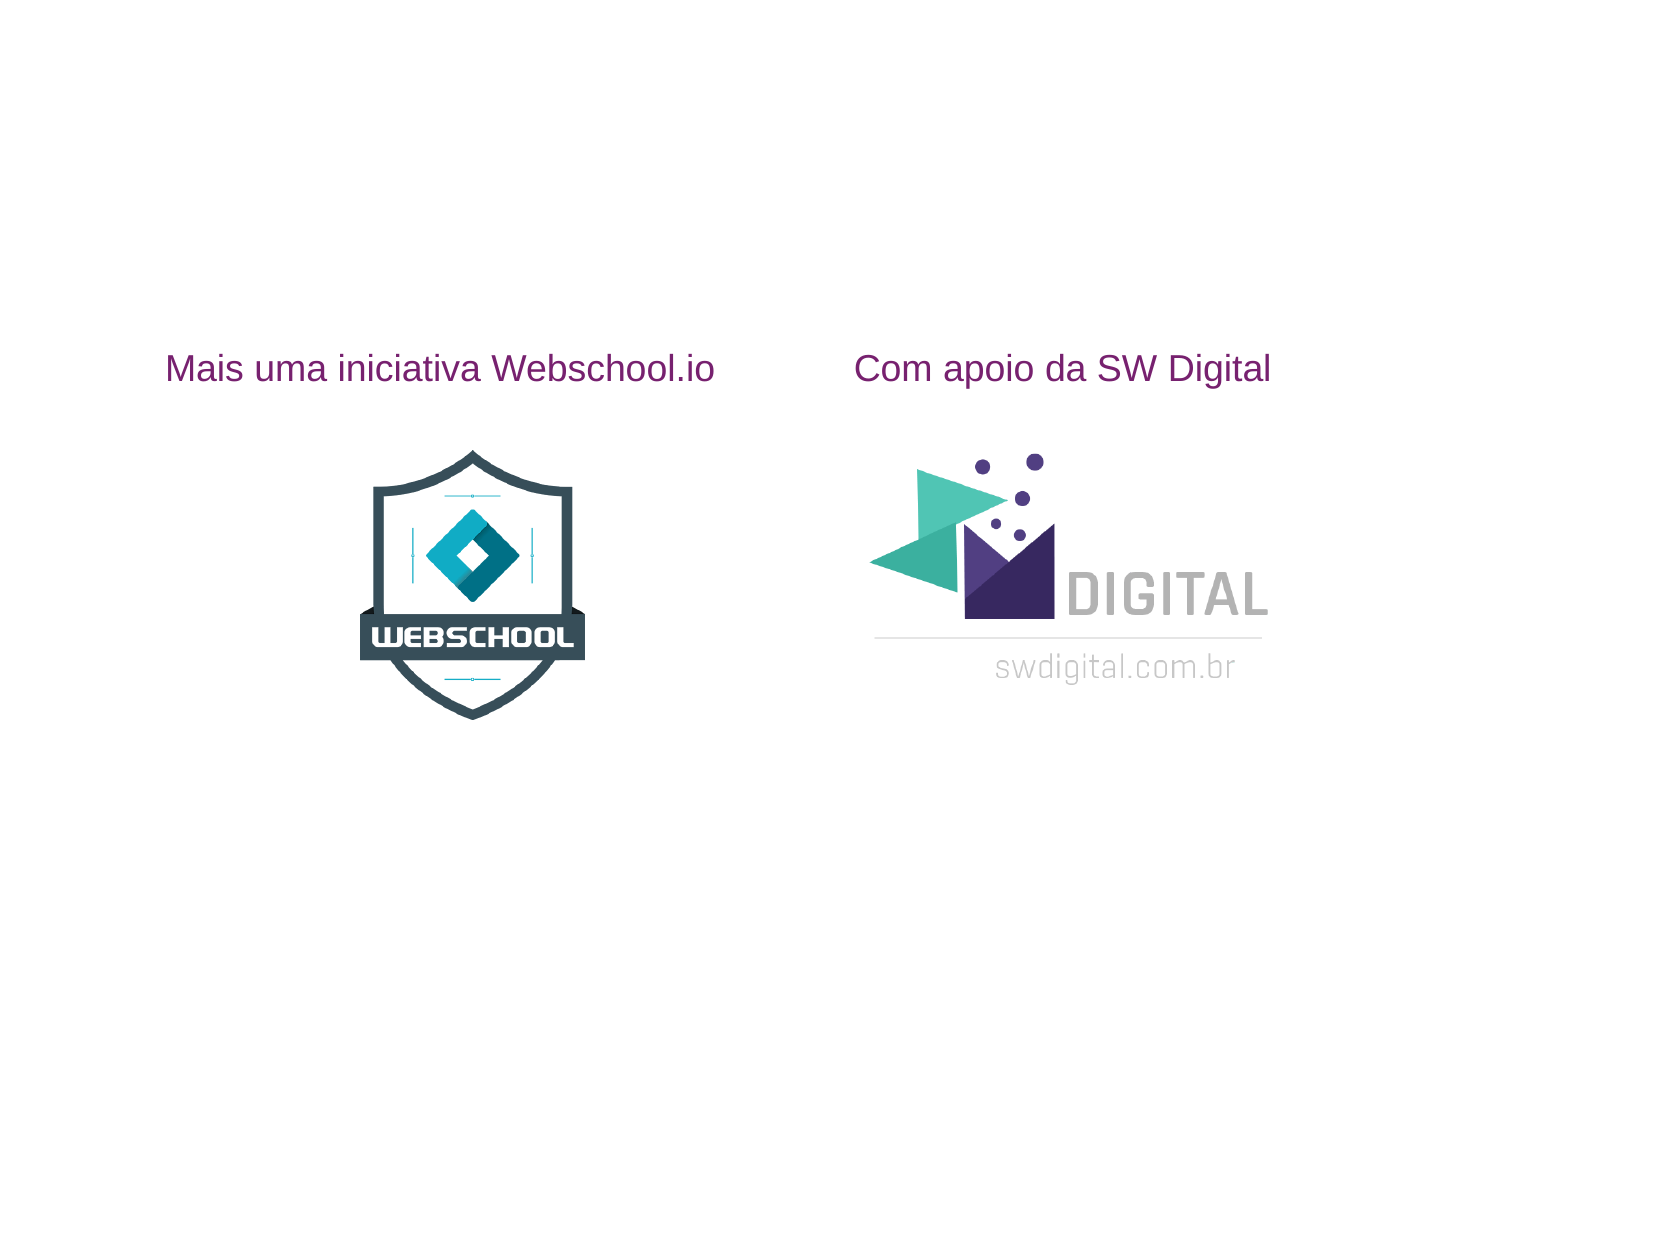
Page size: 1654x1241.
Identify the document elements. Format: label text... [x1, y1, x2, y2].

text_box Mais uma iniciativa Webschool.io [165, 317, 736, 421]
picture [864, 434, 1276, 725]
picture [360, 450, 585, 721]
text_box Com apoio da SW Digital [853, 317, 1291, 421]
